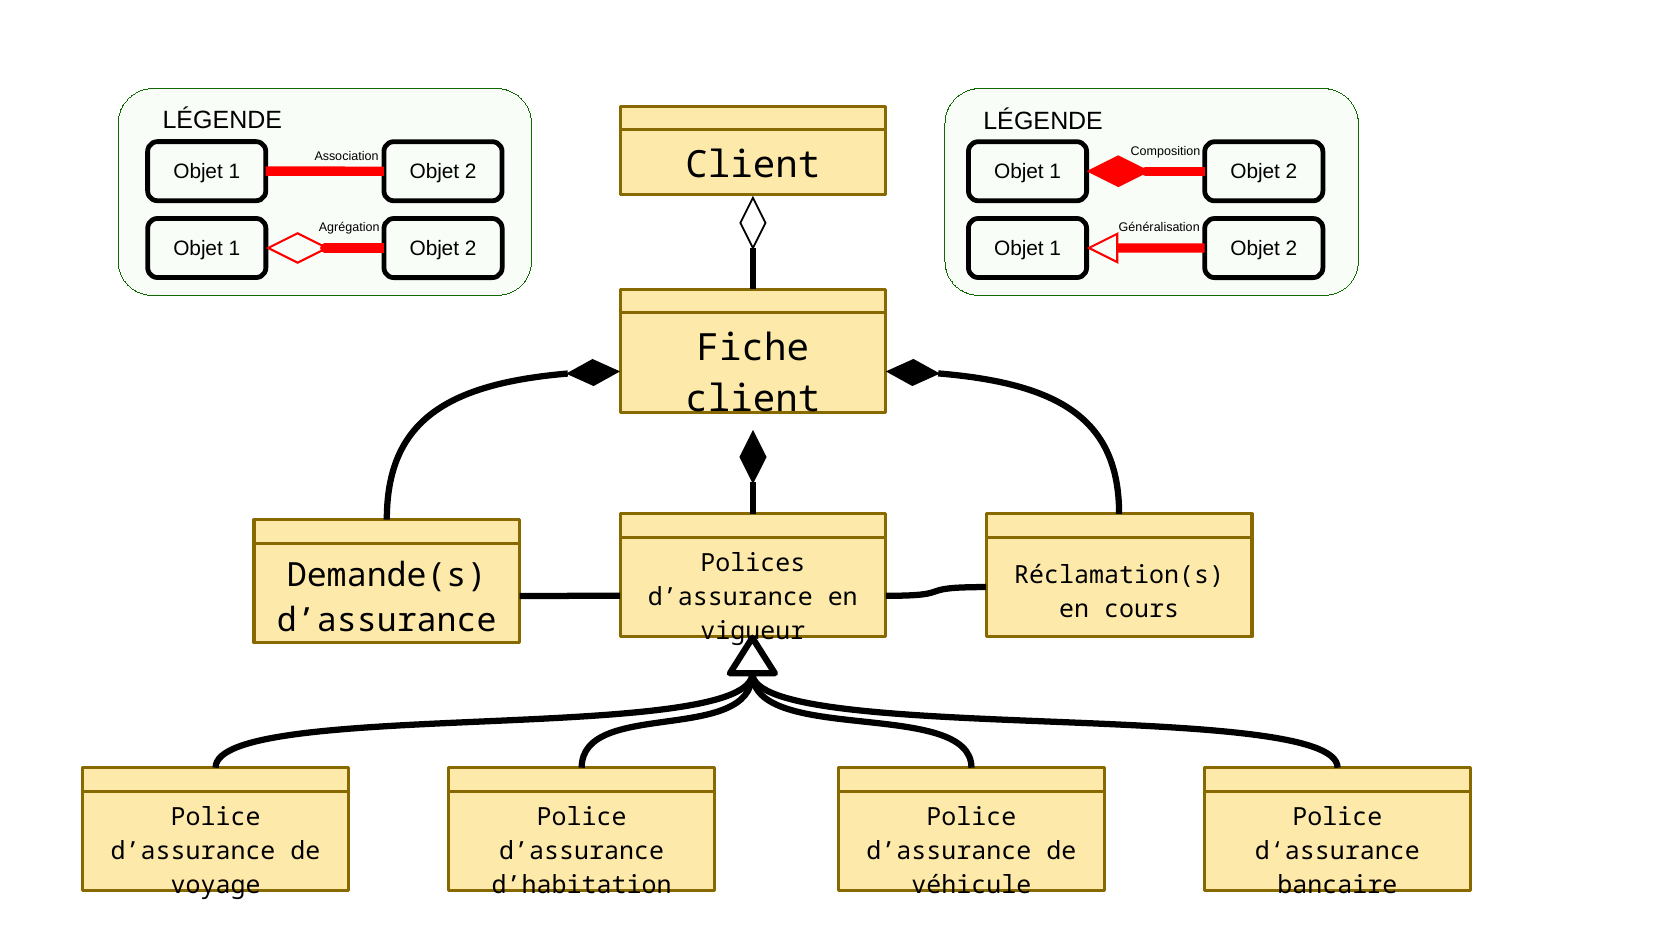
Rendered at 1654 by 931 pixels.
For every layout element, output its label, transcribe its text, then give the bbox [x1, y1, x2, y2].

text_box [253, 634, 520, 643]
text_box Fiche client [620, 312, 886, 413]
text_box [986, 513, 1252, 549]
text_box [620, 106, 886, 129]
text_box [620, 188, 886, 195]
text_box Agrégation [290, 213, 409, 243]
text_box Objet 2 [383, 141, 503, 201]
text_box [1204, 767, 1471, 791]
text_box Demande(s) d’assurance [253, 543, 520, 634]
text_box Polices d’assurance en vigueur [620, 537, 886, 637]
text_box Composition [1106, 136, 1225, 166]
text_box [620, 289, 886, 312]
text_box Objet 2 [1204, 141, 1323, 201]
text_box [448, 767, 715, 791]
text_box Objet 2 [1204, 218, 1323, 278]
text_box [944, 88, 1359, 296]
text_box Police d’assurance de véhicule [838, 791, 1105, 891]
text_box Association [287, 142, 406, 172]
text_box Objet 1 [147, 142, 266, 201]
text_box [118, 88, 532, 296]
text_box [82, 767, 349, 791]
text_box Objet 1 [147, 218, 266, 278]
text_box Objet 1 [968, 218, 1087, 278]
text_box Généralisation [1100, 213, 1219, 243]
text_box Police d’assurance de voyage [82, 791, 349, 891]
text_box LÉGENDE [968, 98, 1176, 142]
text_box [253, 519, 520, 543]
text_box Objet 2 [383, 218, 503, 278]
text_box Police d’assurance d’habitation [448, 791, 715, 891]
text_box Objet 1 [968, 142, 1087, 201]
text_box LÉGENDE [147, 98, 355, 142]
text_box Police d‘assurance bancaire [1204, 791, 1471, 891]
text_box [620, 513, 886, 537]
text_box [838, 767, 1105, 791]
text_box Client [620, 129, 886, 188]
text_box Réclamation(s) en cours [986, 549, 1252, 640]
